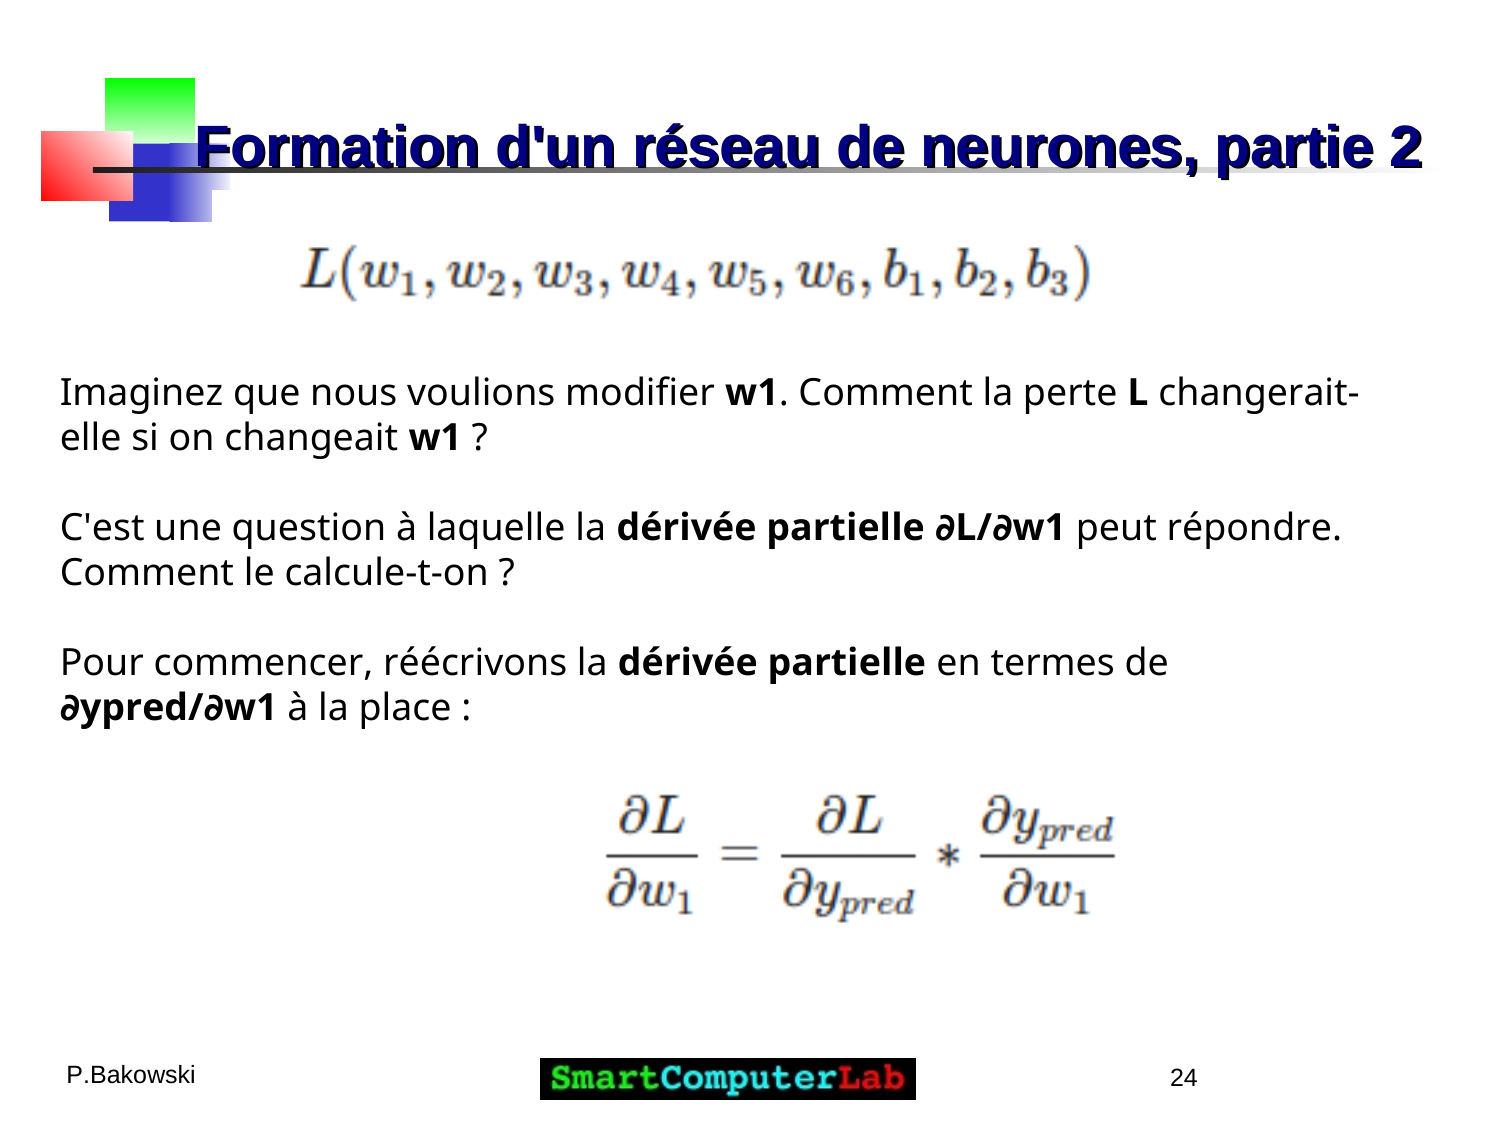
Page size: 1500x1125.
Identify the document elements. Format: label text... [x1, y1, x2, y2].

picture [540, 1058, 916, 1100]
title Formation d'un réseau de neurones, partie 2 [180, 30, 1447, 186]
picture [212, 190, 1171, 362]
picture [540, 734, 1215, 950]
text_box Imaginez que nous voulions modifier w1. Comment la perte L changerait-elle si on changeait w1 ? C'est une question à laquelle la dérivée partielle ∂L/∂w1 peut répondre. Comment le calcule-t-on ? Pour commencer, réécrivons la dérivée partielle en termes de ∂ypred/∂w1 à la place : [45, 361, 1411, 781]
